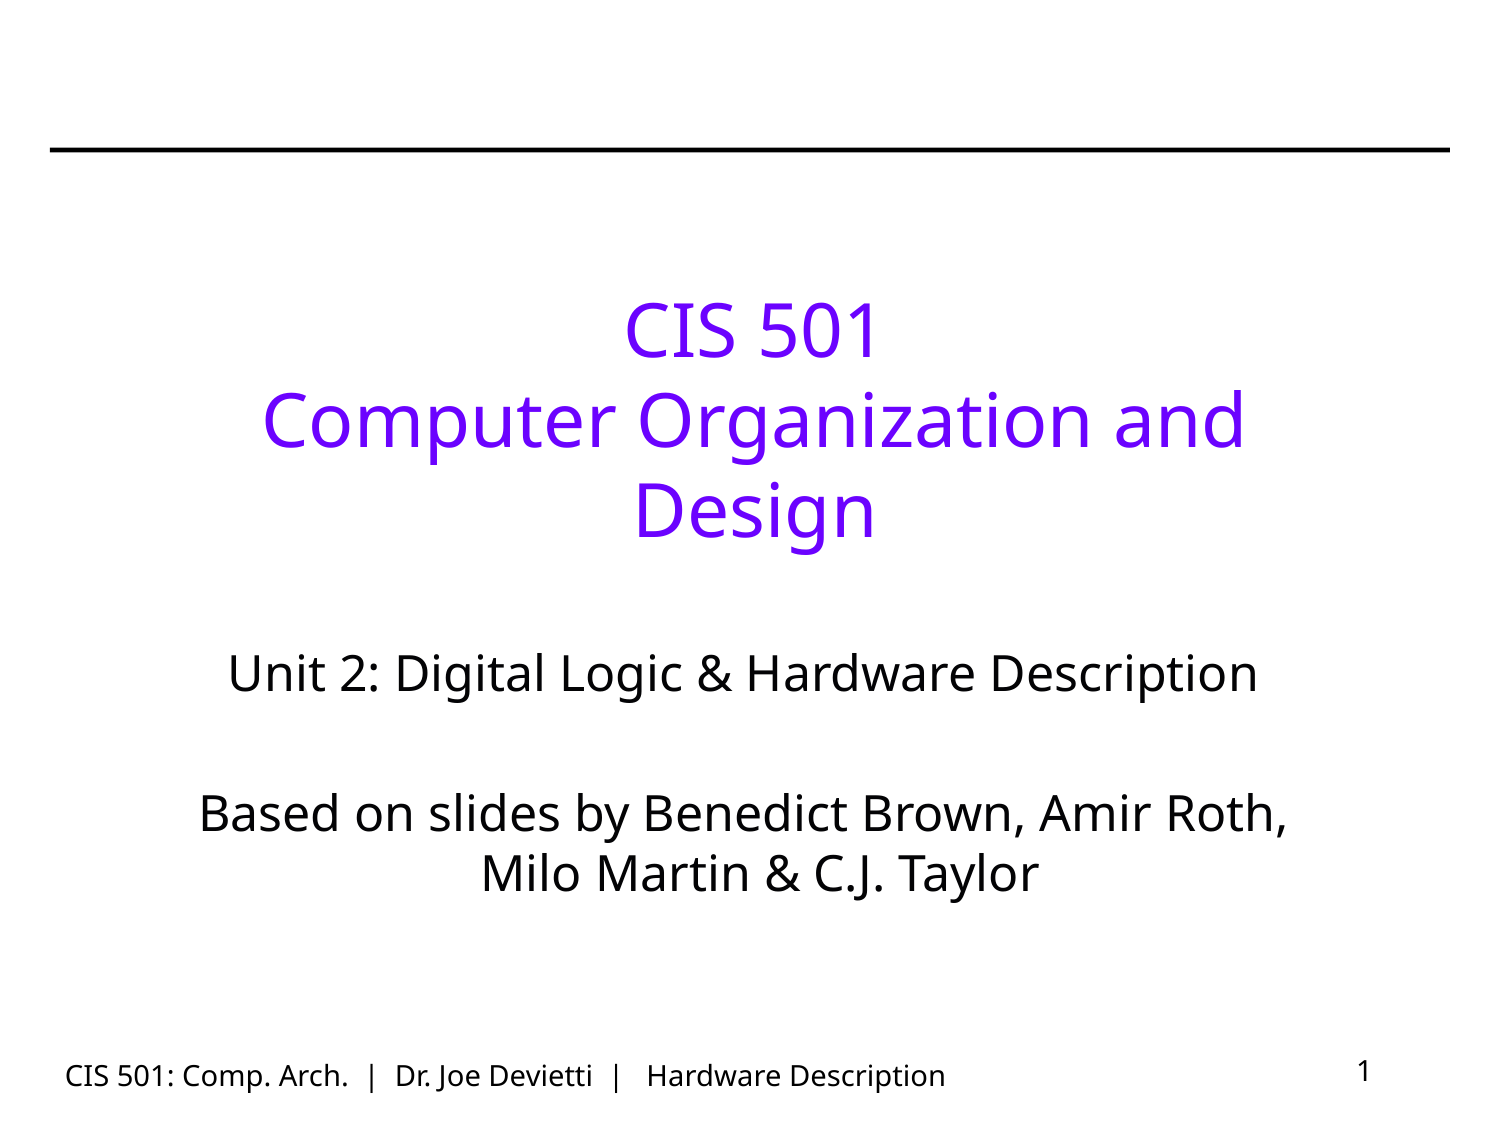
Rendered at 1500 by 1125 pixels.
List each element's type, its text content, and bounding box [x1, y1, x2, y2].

text_box CIS 501 Computer Organization and Design [159, 278, 1351, 558]
text_box Unit 2: Digital Logic & Hardware Description Based on slides by Benedict Brown, Amir Roth, Milo Martin & C.J. Taylor [37, 637, 1450, 1125]
